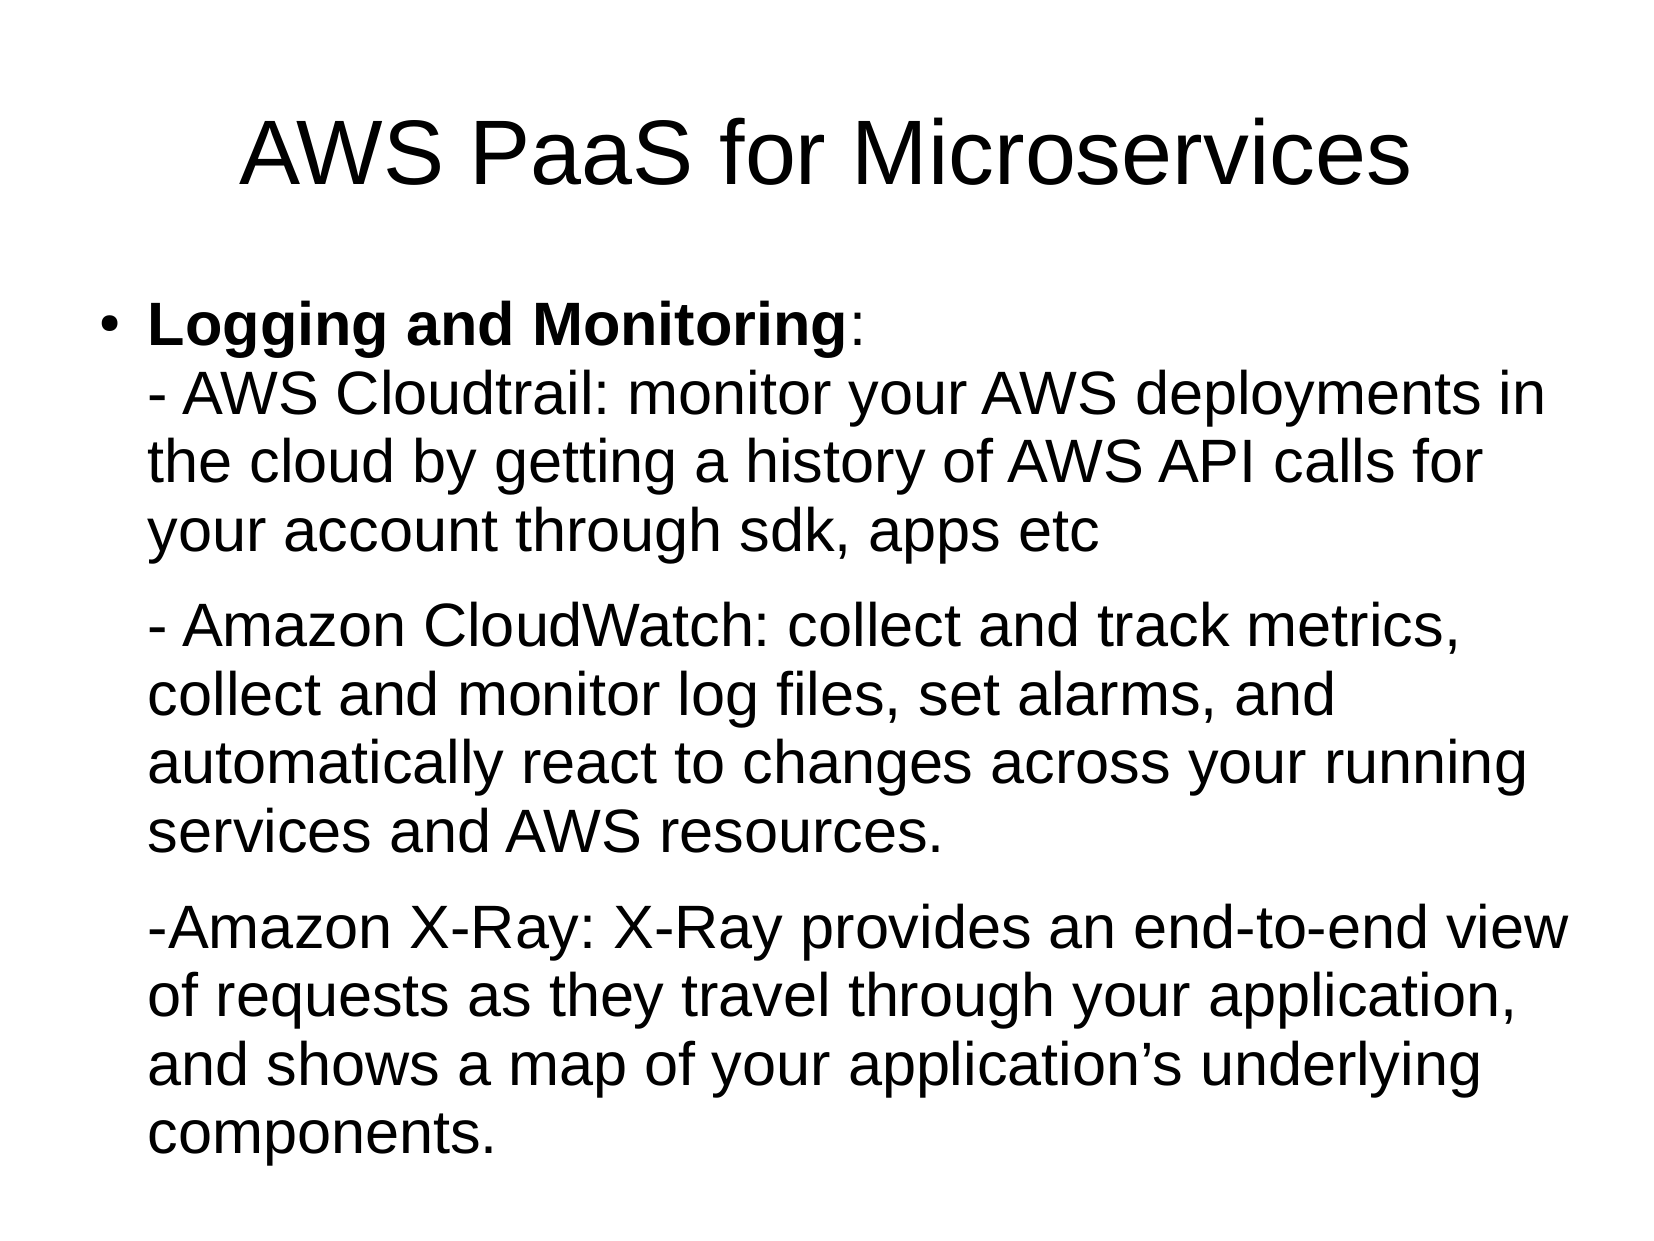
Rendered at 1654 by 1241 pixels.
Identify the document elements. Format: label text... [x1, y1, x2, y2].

list Logging and Monitoring: - AWS Cloudtrail: monitor your AWS deployments in the cloud by getting a history of AWS API calls for your account through sdk, apps etc - Amazon CloudWatch: collect and track metrics, collect and monitor log files, set alarms, and automatically react to changes across your running services and AWS resources. -Amazon X-Ray: X-Ray provides an end-to-end view of requests as they travel through your application, and shows a map of your application’s underlying components. [82, 290, 1571, 1186]
title AWS PaaS for Microservices [82, 49, 1571, 257]
